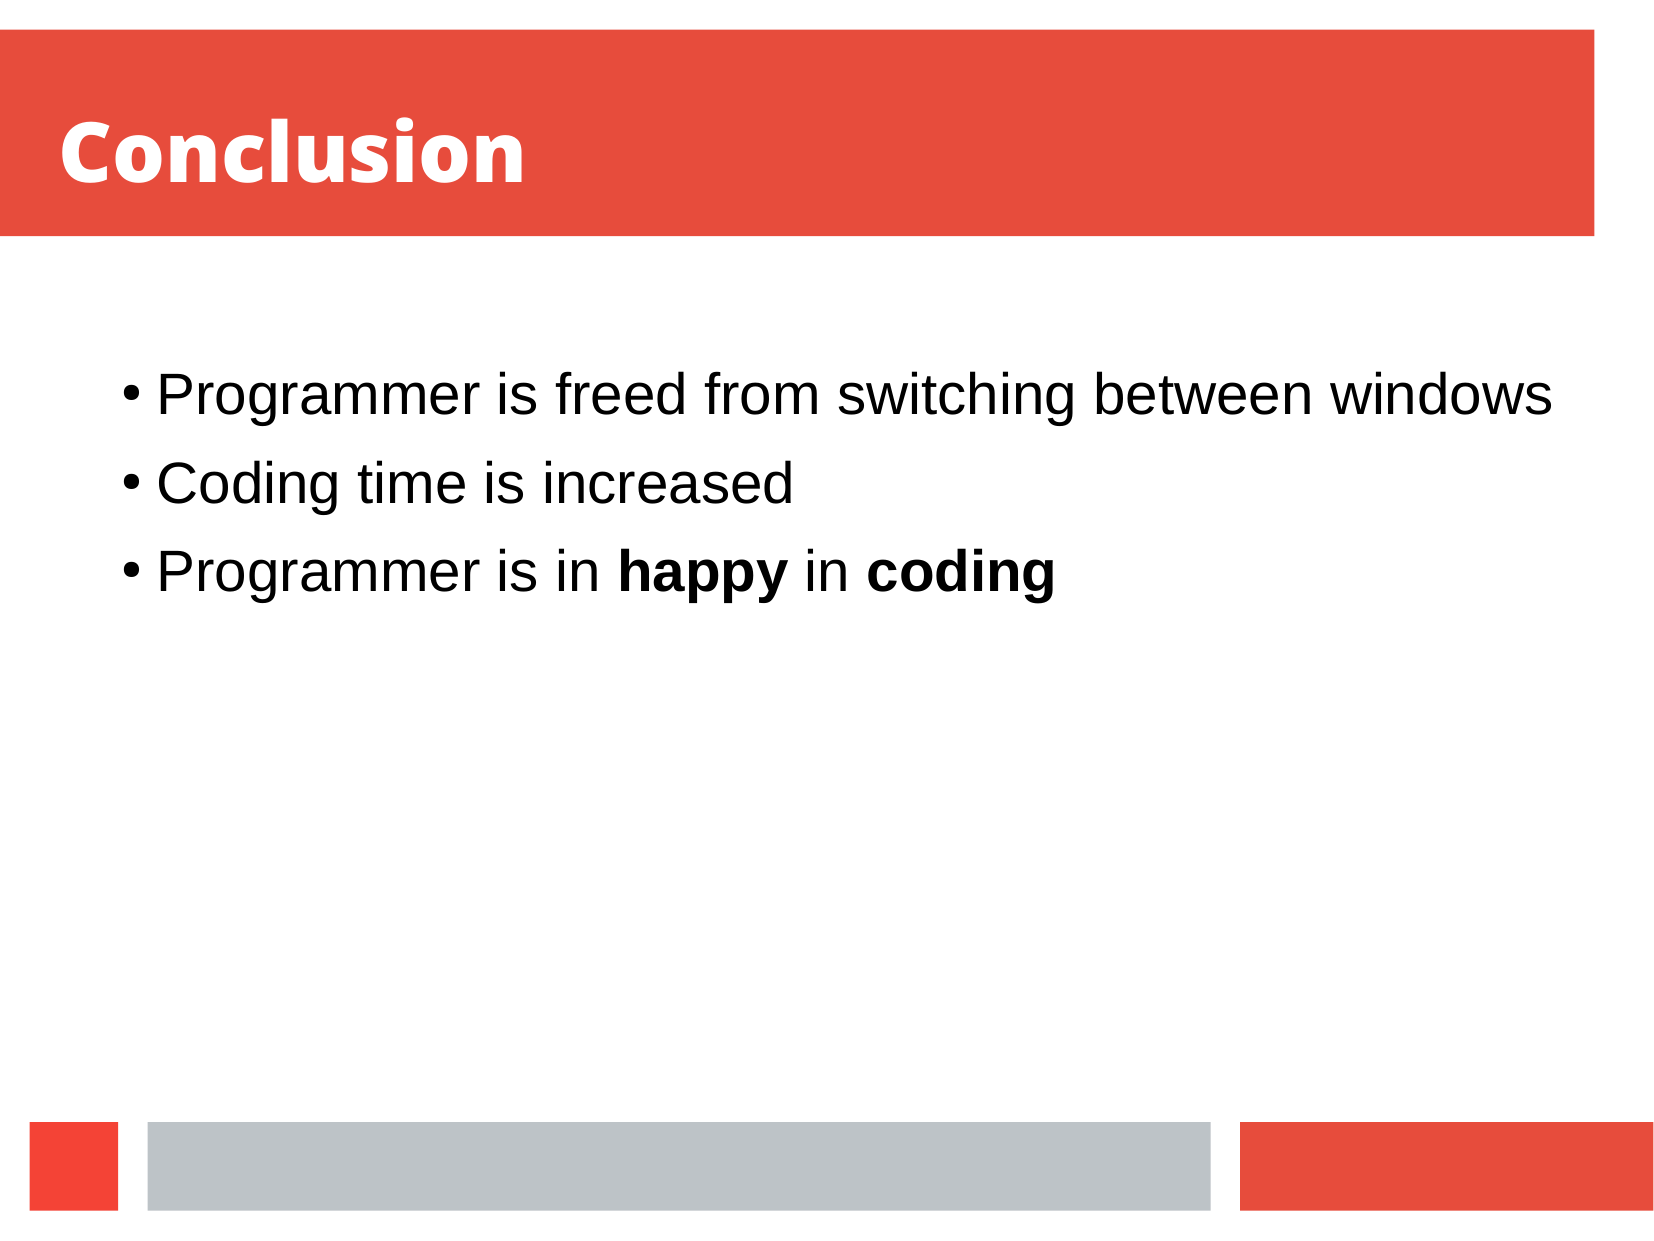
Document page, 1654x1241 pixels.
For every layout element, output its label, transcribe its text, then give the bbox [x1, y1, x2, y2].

title Conclusion [59, 59, 1595, 207]
text_box Programmer is freed from switching between windows Coding time is increased Programmer is in happy in coding [106, 354, 1571, 612]
